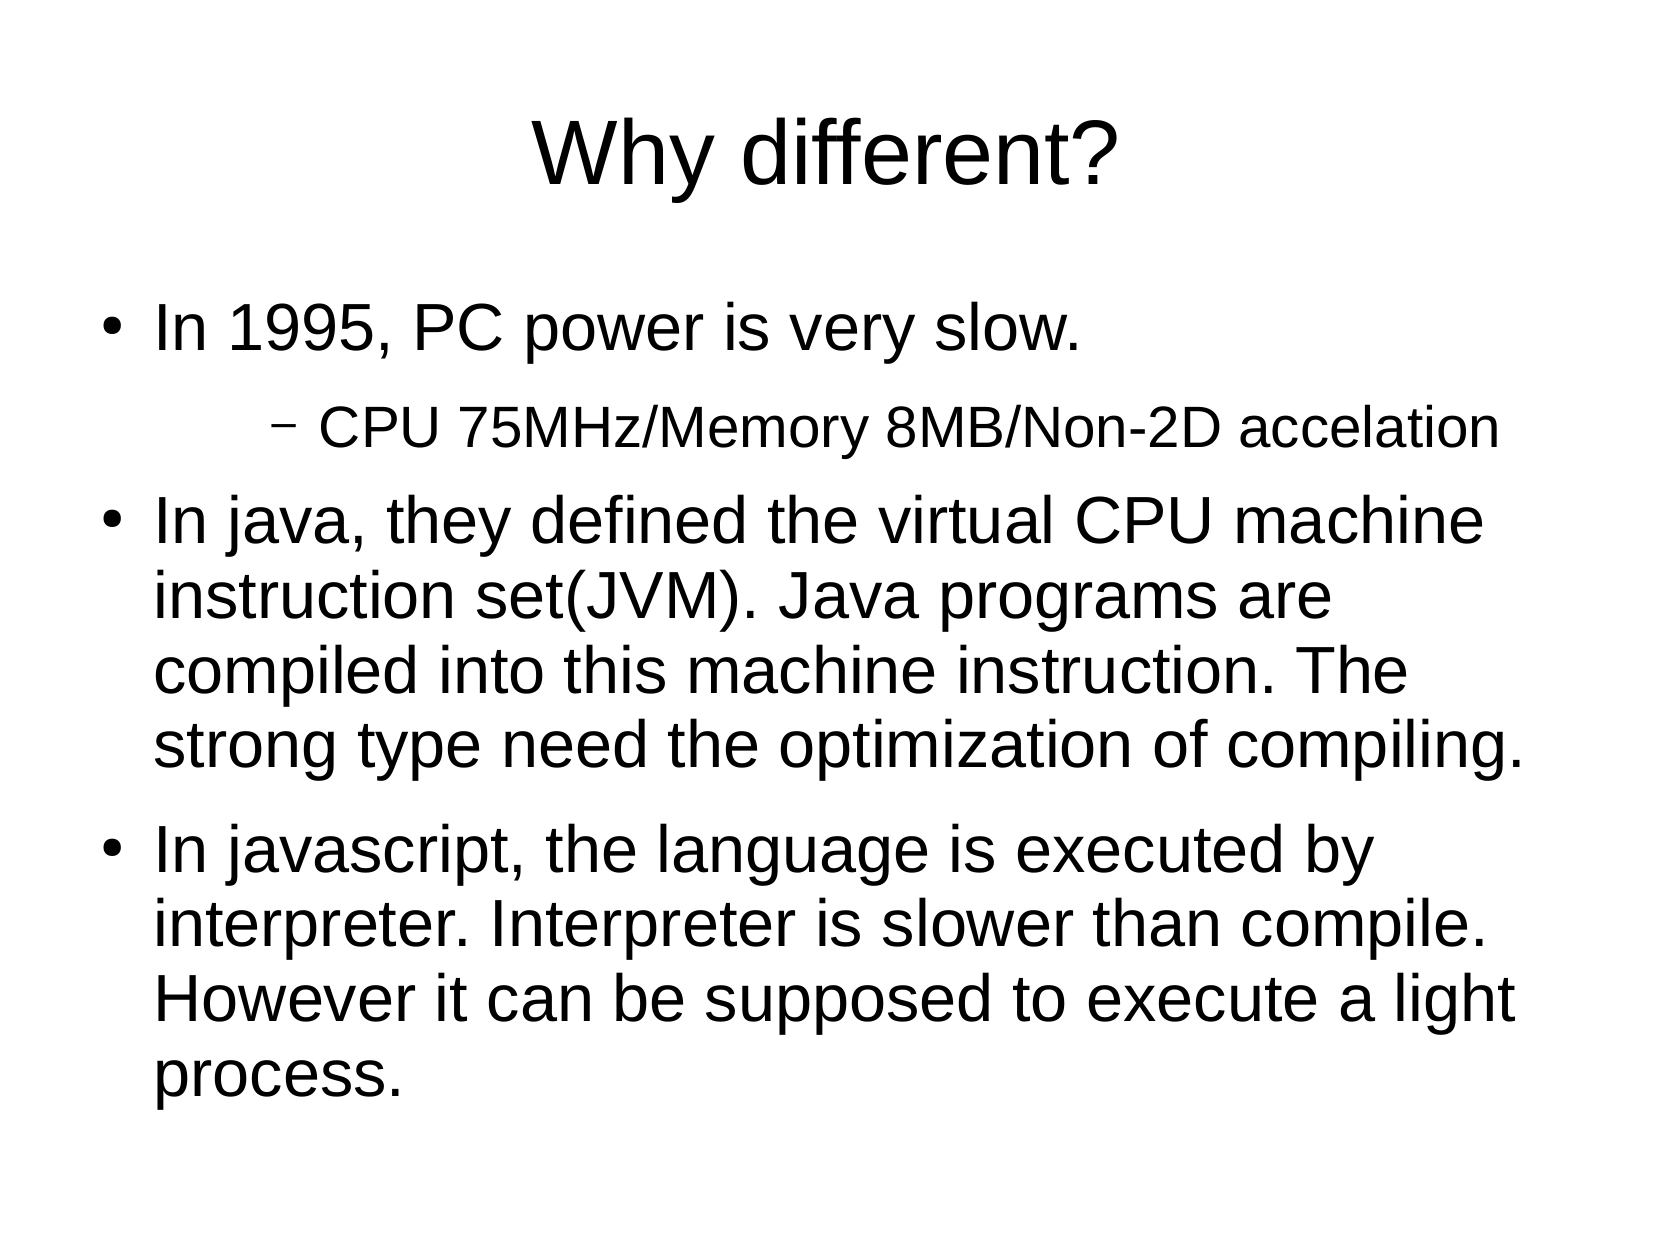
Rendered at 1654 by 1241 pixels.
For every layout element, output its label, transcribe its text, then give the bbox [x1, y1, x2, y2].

title Why different? [82, 56, 1571, 250]
list In 1995, PC power is very slow. CPU 75MHz/Memory 8MB/Non-2D accelation In java, they defined the virtual CPU machine instruction set(JVM). Java programs are compiled into this machine instruction. The strong type need the optimization of compiling. In javascript, the language is executed by interpreter. Interpreter is slower than compile. However it can be supposed to execute a light process. [82, 290, 1571, 1111]
